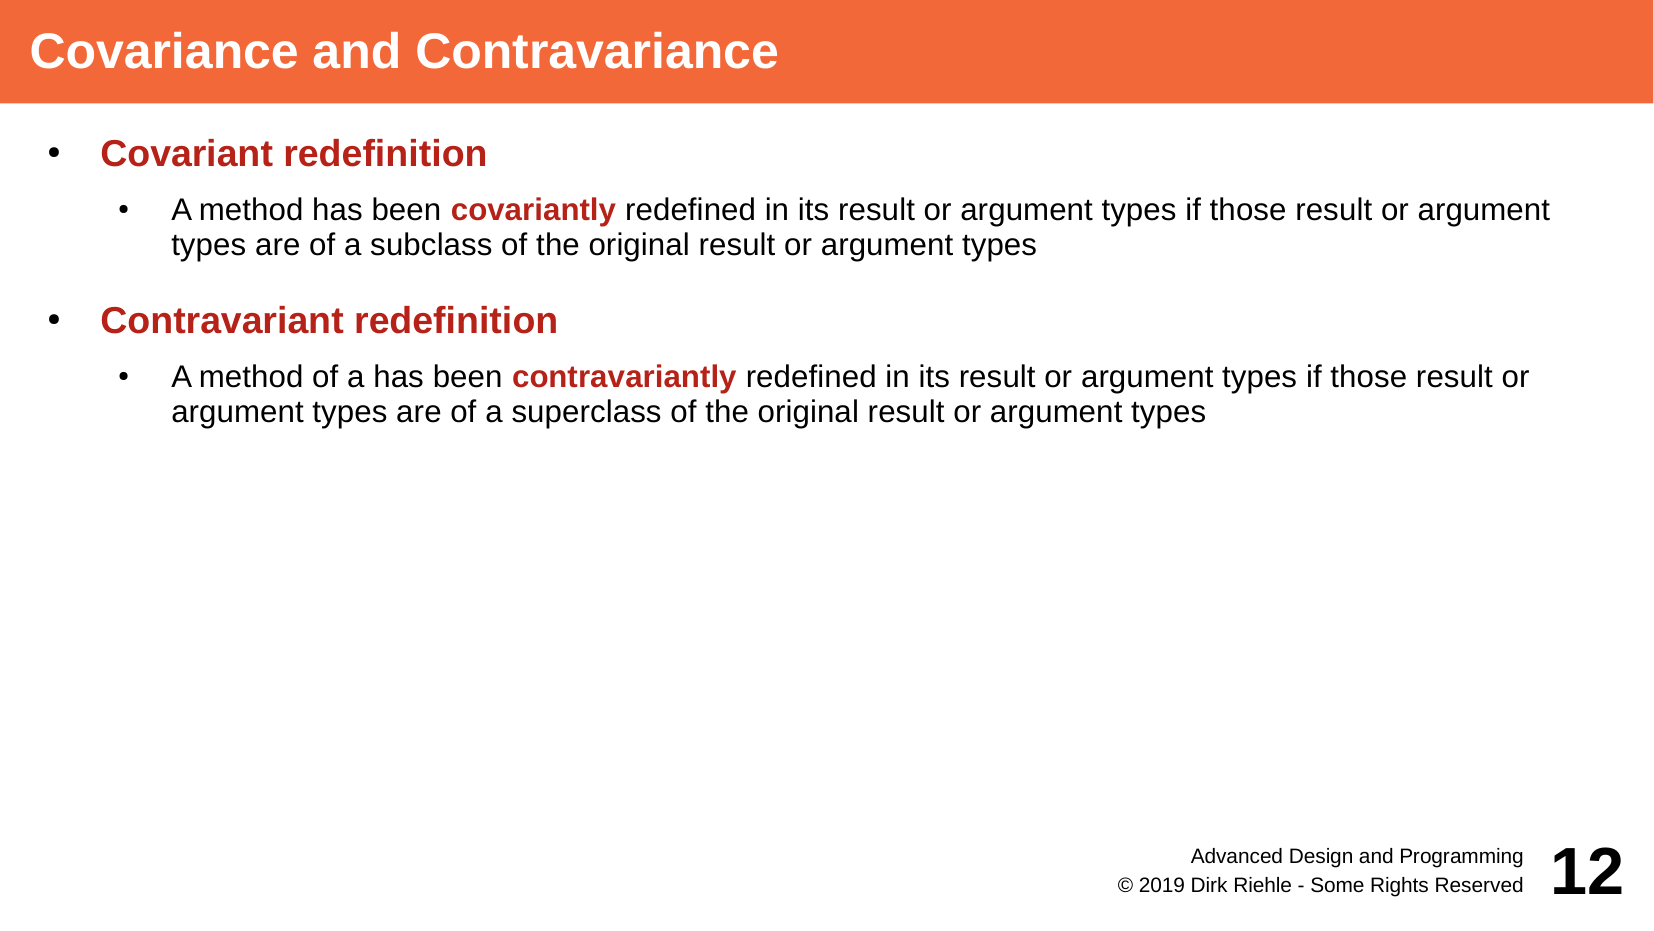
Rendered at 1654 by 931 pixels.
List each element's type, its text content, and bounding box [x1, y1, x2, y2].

list Covariant redefinition A method has been covariantly redefined in its result or argument types if those result or argument types are of a subclass of the original result or argument types Contravariant redefinition A method of a has been contravariantly redefined in its result or argument types if those result or argument types are of a superclass of the original result or argument types [29, 132, 1625, 813]
title Covariance and Contravariance [0, 0, 1654, 104]
